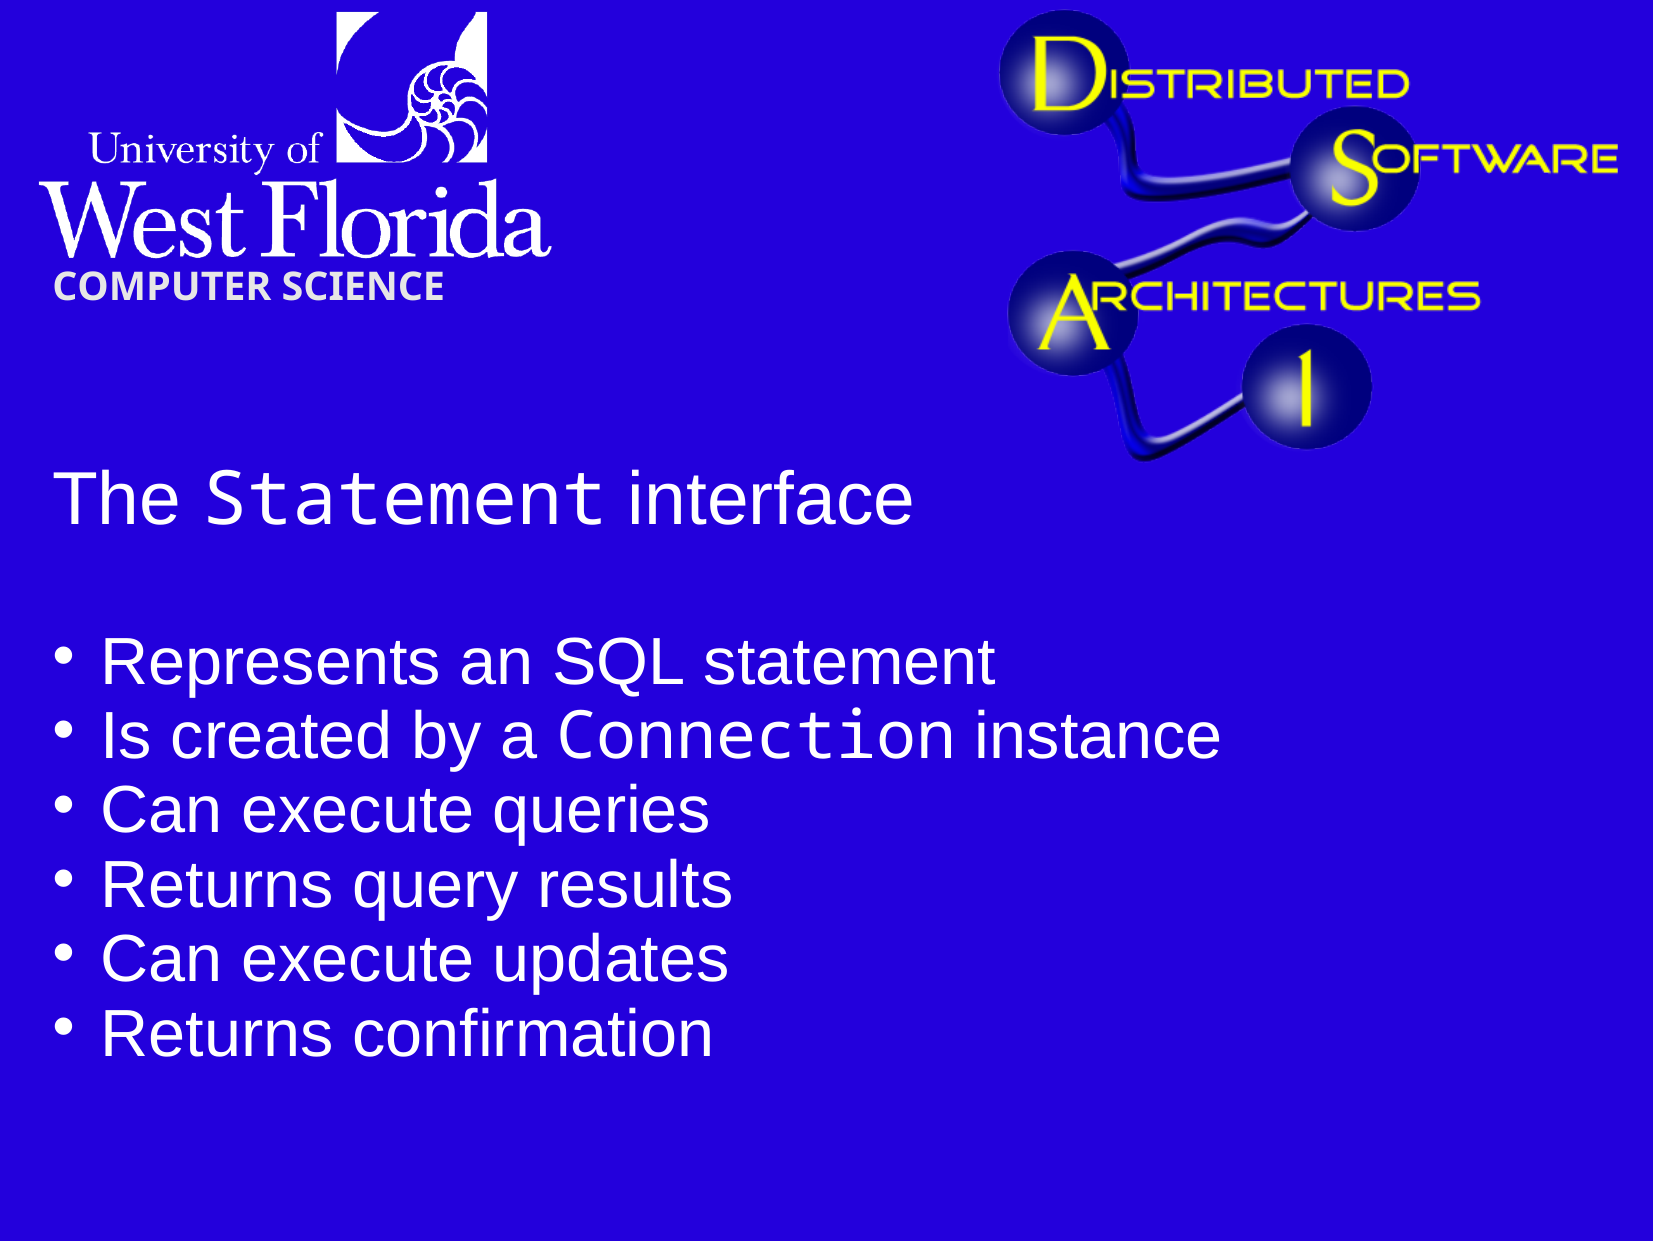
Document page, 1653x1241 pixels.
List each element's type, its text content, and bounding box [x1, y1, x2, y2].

text_box The Statement interface Represents an SQL statement Is created by a Connection instance Can execute queries Returns query results Can execute updates Returns confirmation [37, 450, 1388, 801]
picture [37, 0, 559, 262]
text_box COMPUTER SCIENCE [37, 262, 563, 316]
picture [910, 0, 1653, 506]
